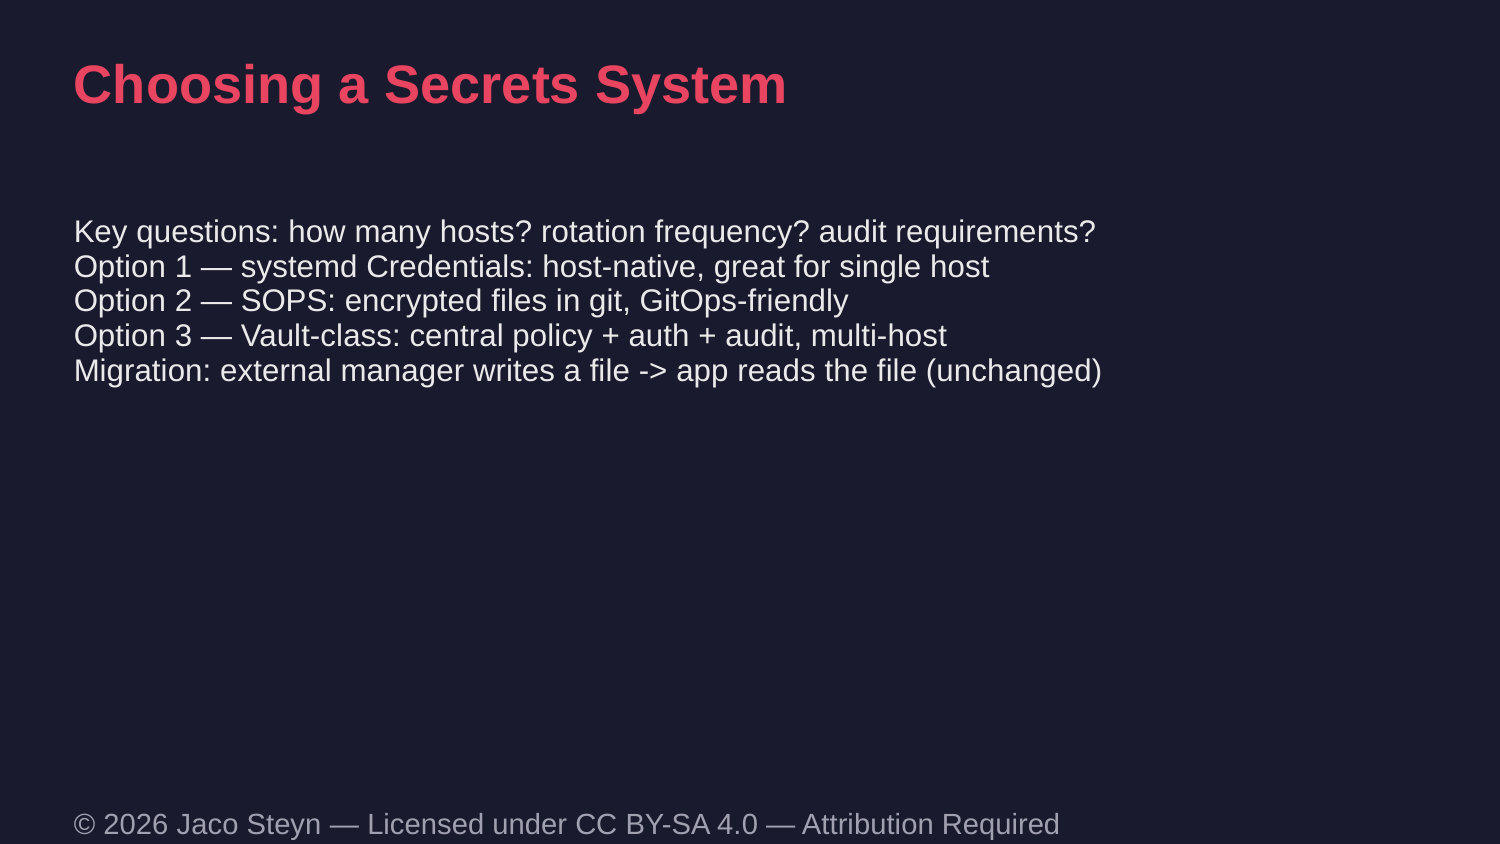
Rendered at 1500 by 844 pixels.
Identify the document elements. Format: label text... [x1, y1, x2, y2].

title Choosing a Secrets System [59, 47, 1441, 166]
text_box © 2026 Jaco Steyn — Licensed under CC BY-SA 4.0 — Attribution Required [59, 800, 1441, 836]
text_box Key questions: how many hosts? rotation frequency? audit requirements? Option 1 — systemd Credentials: host-native, great for single host Option 2 — SOPS: encrypted files in git, GitOps-friendly Option 3 — Vault-class: central policy + auth + audit, multi-host Migration: external manager writes a file -> app reads the file (unchanged) [59, 206, 1441, 798]
